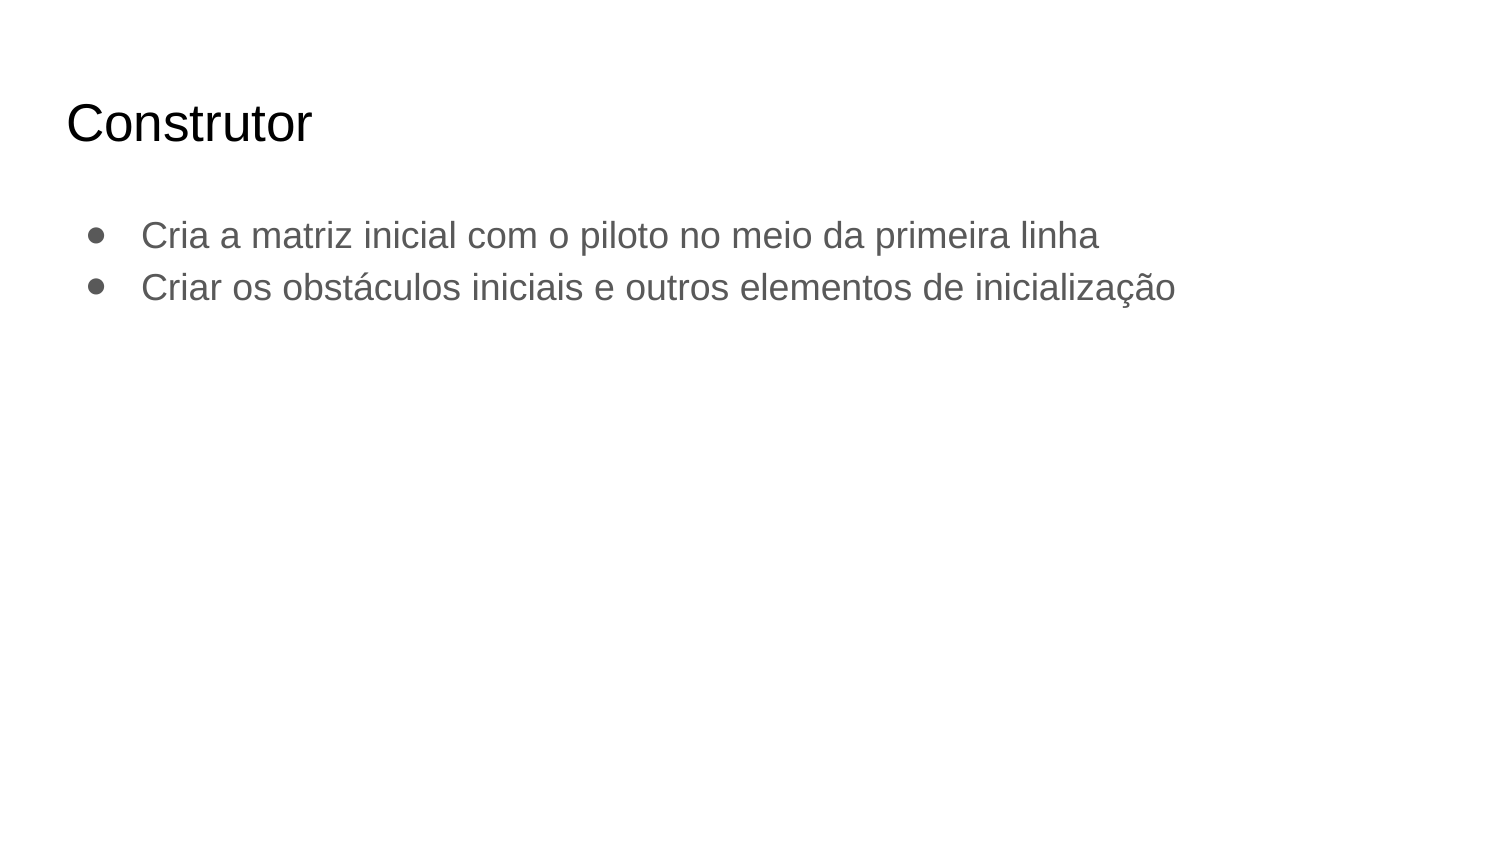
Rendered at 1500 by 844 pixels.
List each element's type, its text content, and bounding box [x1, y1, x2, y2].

title Construtor [51, 72, 1449, 167]
list Cria a matriz inicial com o piloto no meio da primeira linha Criar os obstáculos iniciais e outros elementos de inicialização [51, 189, 1449, 750]
